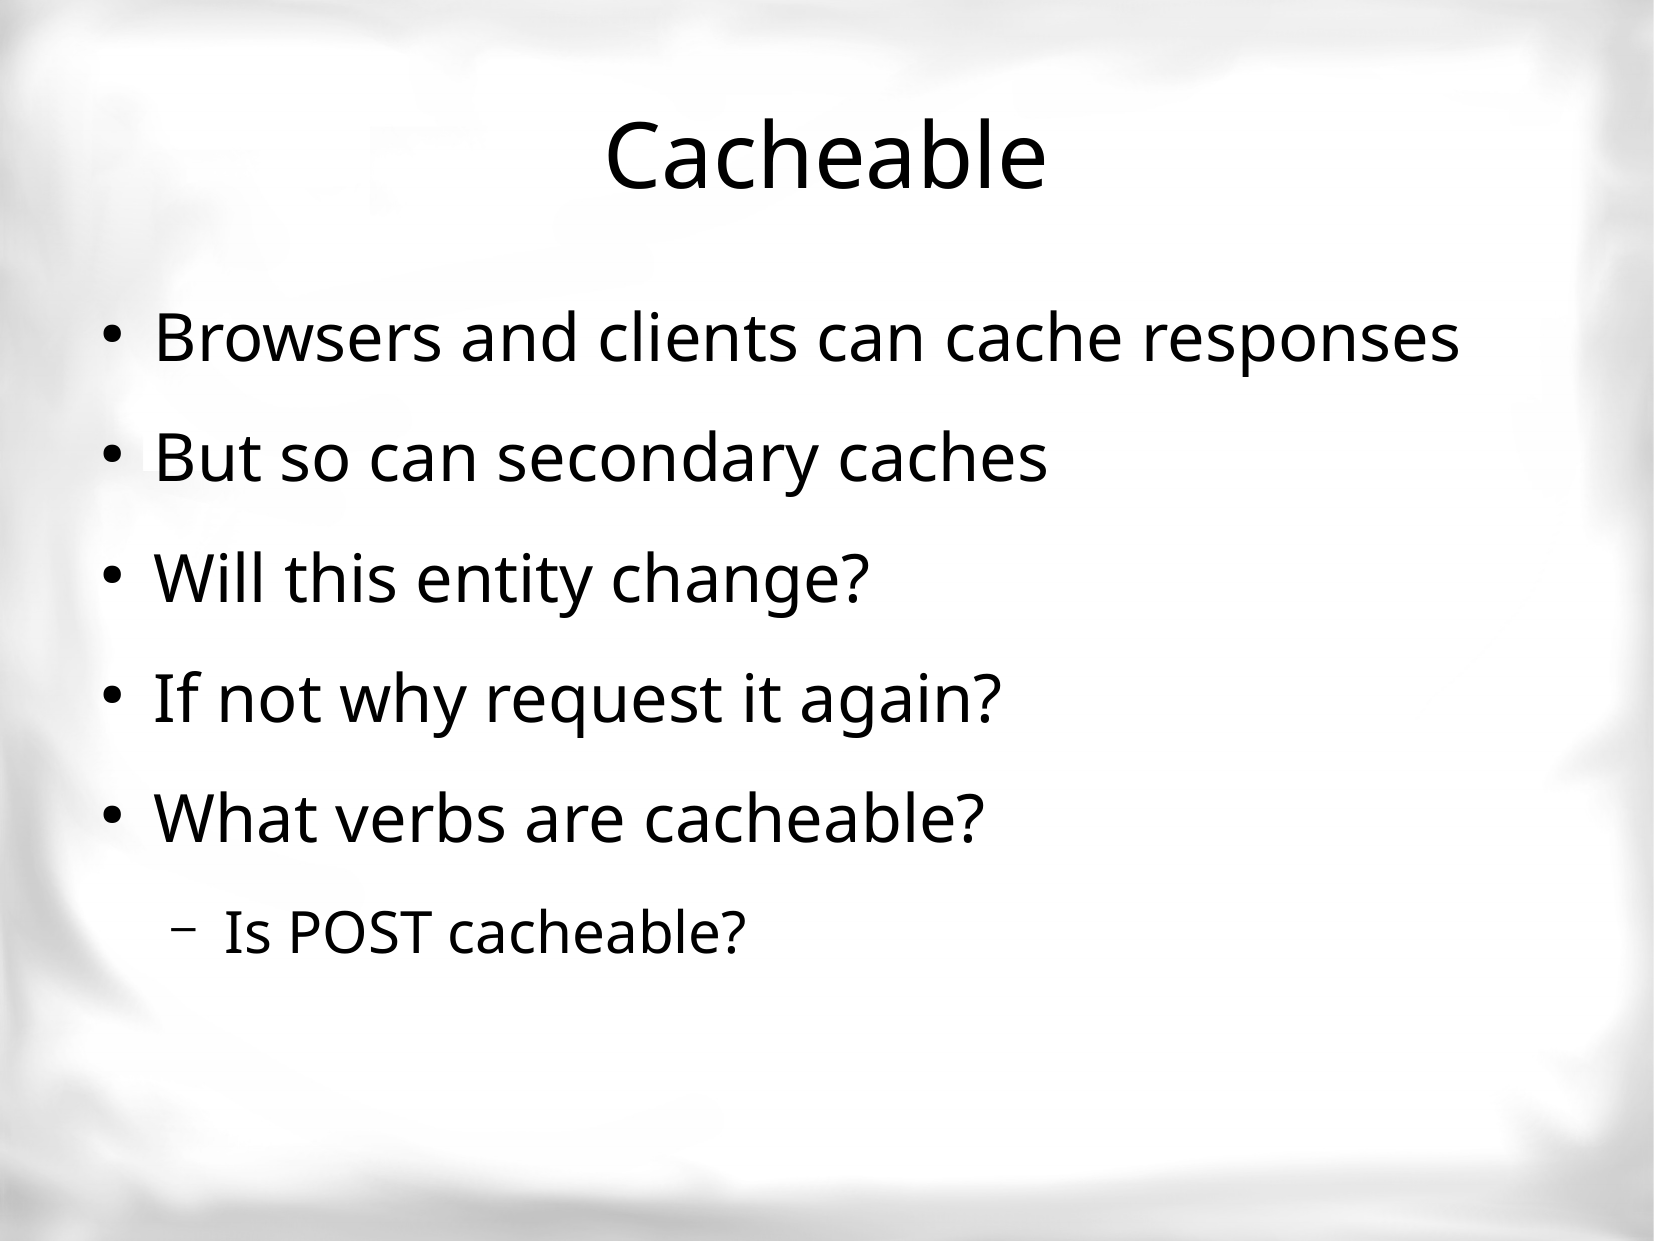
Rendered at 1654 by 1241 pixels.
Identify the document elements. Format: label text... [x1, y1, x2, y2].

list Browsers and clients can cache responses But so can secondary caches Will this entity change? If not why request it again? What verbs are cacheable? Is POST cacheable? [82, 290, 1571, 1010]
title Cacheable [82, 49, 1571, 257]
picture [0, 0, 1654, 1241]
